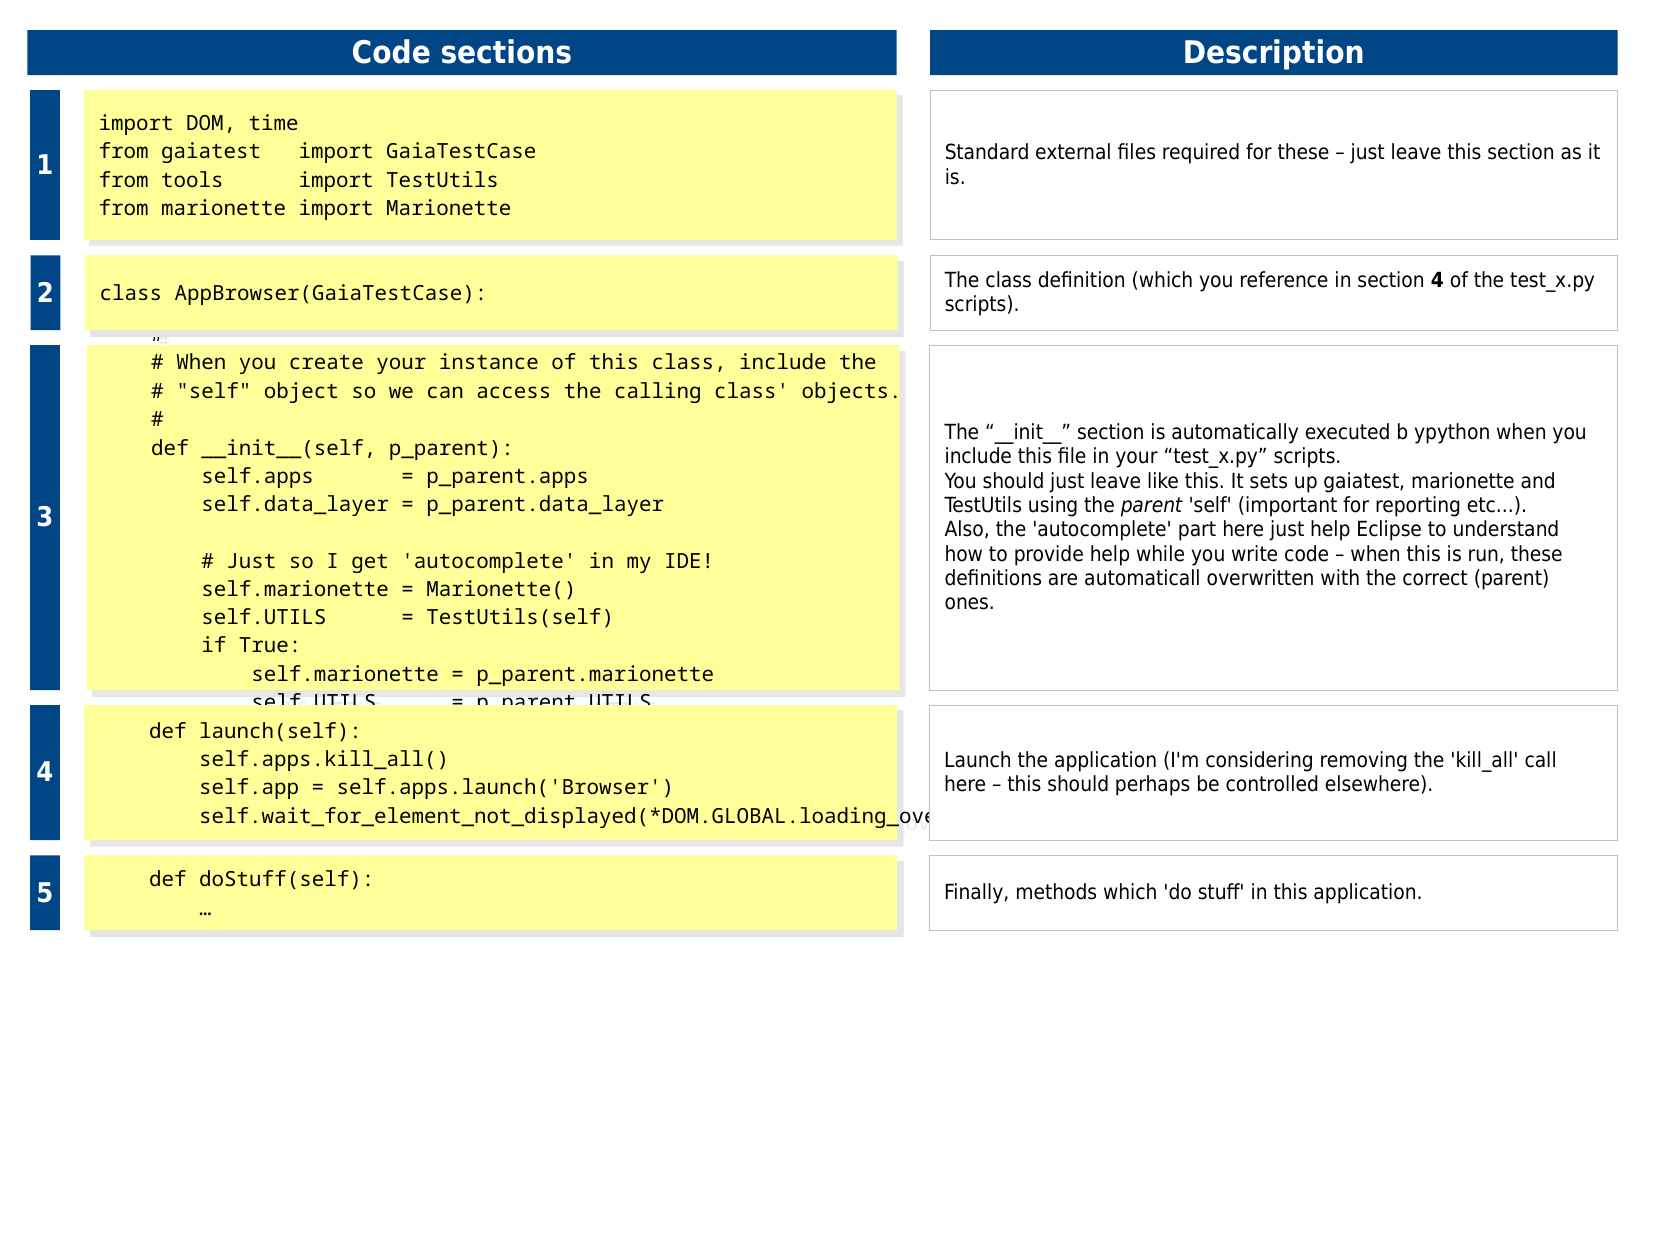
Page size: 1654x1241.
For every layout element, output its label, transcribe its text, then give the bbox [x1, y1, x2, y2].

text_box 3 [30, 345, 60, 691]
text_box The “__init__” section is automatically executed b ypython when you include this file in your “test_x.py” scripts. You should just leave like this. It sets up gaiatest, marionette and TestUtils using the parent 'self' (important for reporting etc...). Also, the 'autocomplete' part here just help Eclipse to understand how to provide help while you write code – when this is run, these definitions are automaticall overwritten with the correct (parent) ones. [929, 345, 1618, 691]
text_box 1 [30, 90, 60, 240]
text_box 5 [30, 855, 60, 931]
text_box Finally, methods which 'do stuff' in this application. [929, 855, 1618, 931]
text_box # # When you create your instance of this class, include the # "self" object so we can access the calling class' objects. # def __init__(self, p_parent): self.apps = p_parent.apps self.data_layer = p_parent.data_layer # Just so I get 'autocomplete' in my IDE! self.marionette = Marionette() self.UTILS = TestUtils(self) if True: self.marionette = p_parent.marionette self.UTILS = p_parent.UTILS [86, 345, 900, 691]
text_box import DOM, time from gaiatest import GaiaTestCase from tools import TestUtils from marionette import Marionette [83, 90, 897, 240]
text_box Description [930, 30, 1618, 76]
text_box 4 [30, 705, 60, 841]
text_box Launch the application (I'm considering removing the 'kill_all' call here – this should perhaps be controlled elsewhere). [929, 705, 1618, 841]
text_box 2 [30, 255, 61, 331]
text_box Code sections [27, 30, 897, 76]
text_box The class definition (which you reference in section 4 of the test_x.py scripts). [930, 255, 1618, 331]
text_box def launch(self): self.apps.kill_all() self.app = self.apps.launch('Browser') self.wait_for_element_not_displayed(*DOM.GLOBAL.loading_overlay) [84, 705, 898, 841]
text_box Standard external files required for these – just leave this section as it is. [930, 90, 1618, 240]
text_box def doStuff(self): … [84, 855, 898, 931]
text_box class AppBrowser(GaiaTestCase): [84, 255, 898, 331]
